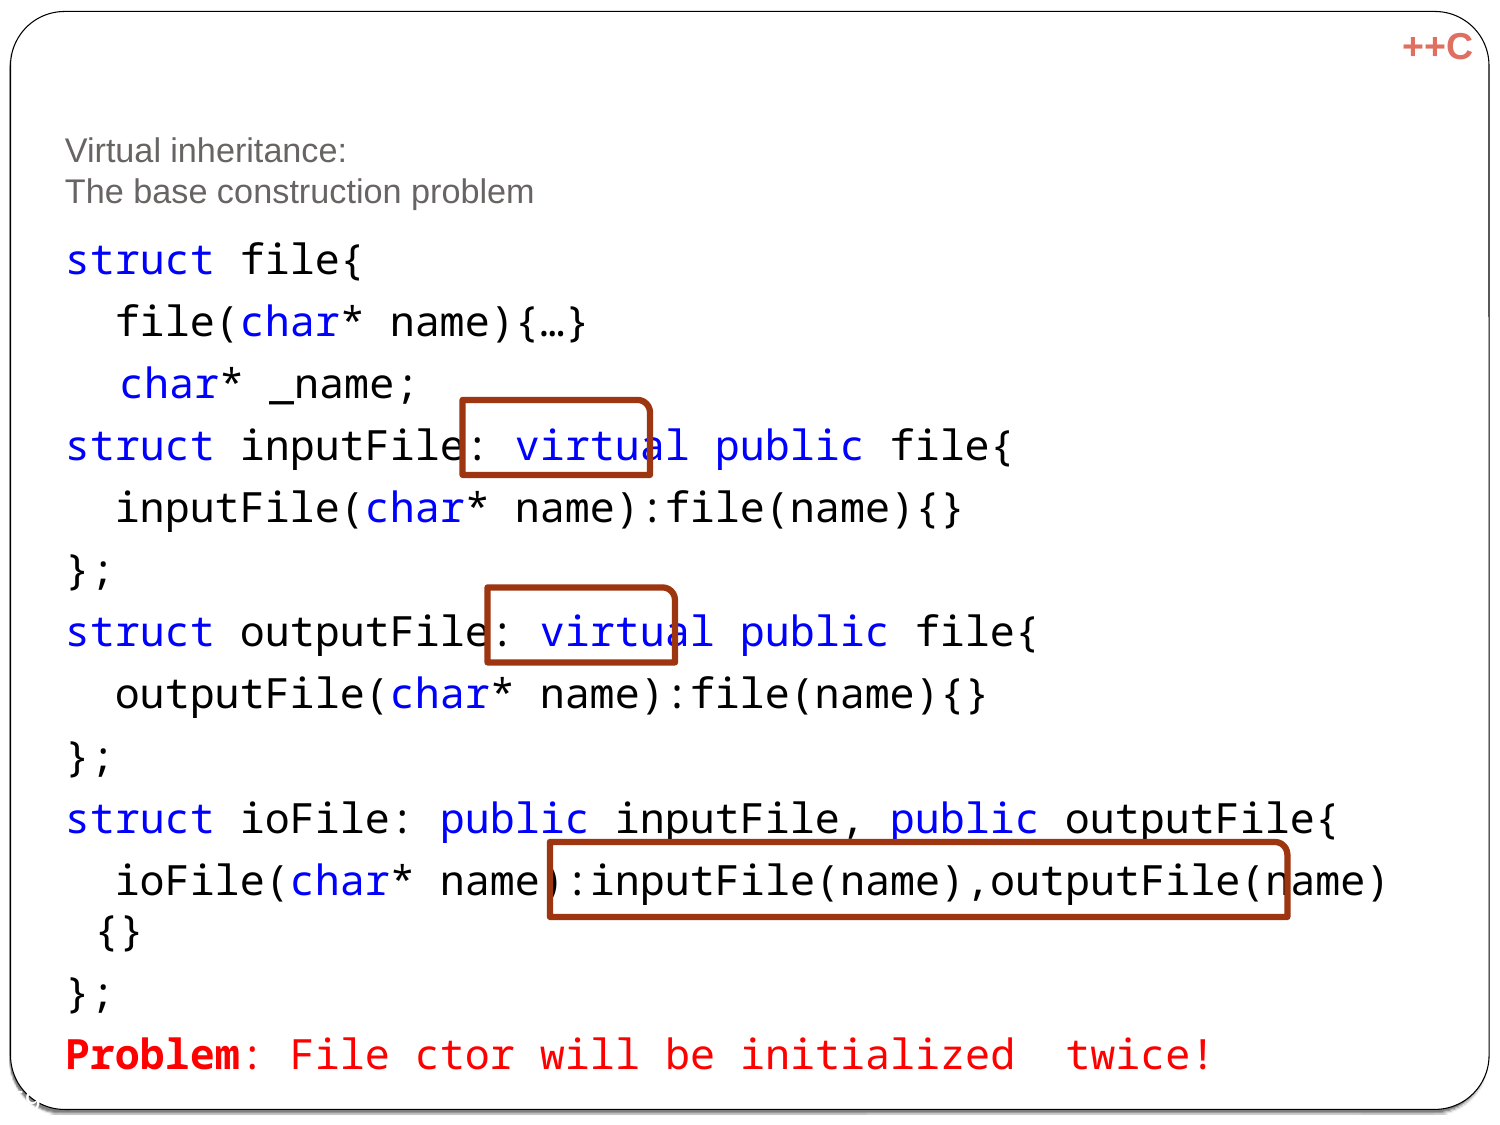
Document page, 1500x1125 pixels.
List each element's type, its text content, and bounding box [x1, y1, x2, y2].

title Virtual inheritance: The base construction problem [50, 120, 1450, 224]
slide_number <number> [0, 1074, 50, 1125]
list struct file{ file(char* name){…} char* _name; struct inputFile: virtual public file{ inputFile(char* name):file(name){} }; struct outputFile: virtual public file{ outputFile(char* name):file(name){} }; struct ioFile: public inputFile, public outputFile{ ioFile(char* name):inputFile(name),outputFile(name){} }; Problem: File ctor will be initialized twice! [50, 224, 1450, 1125]
